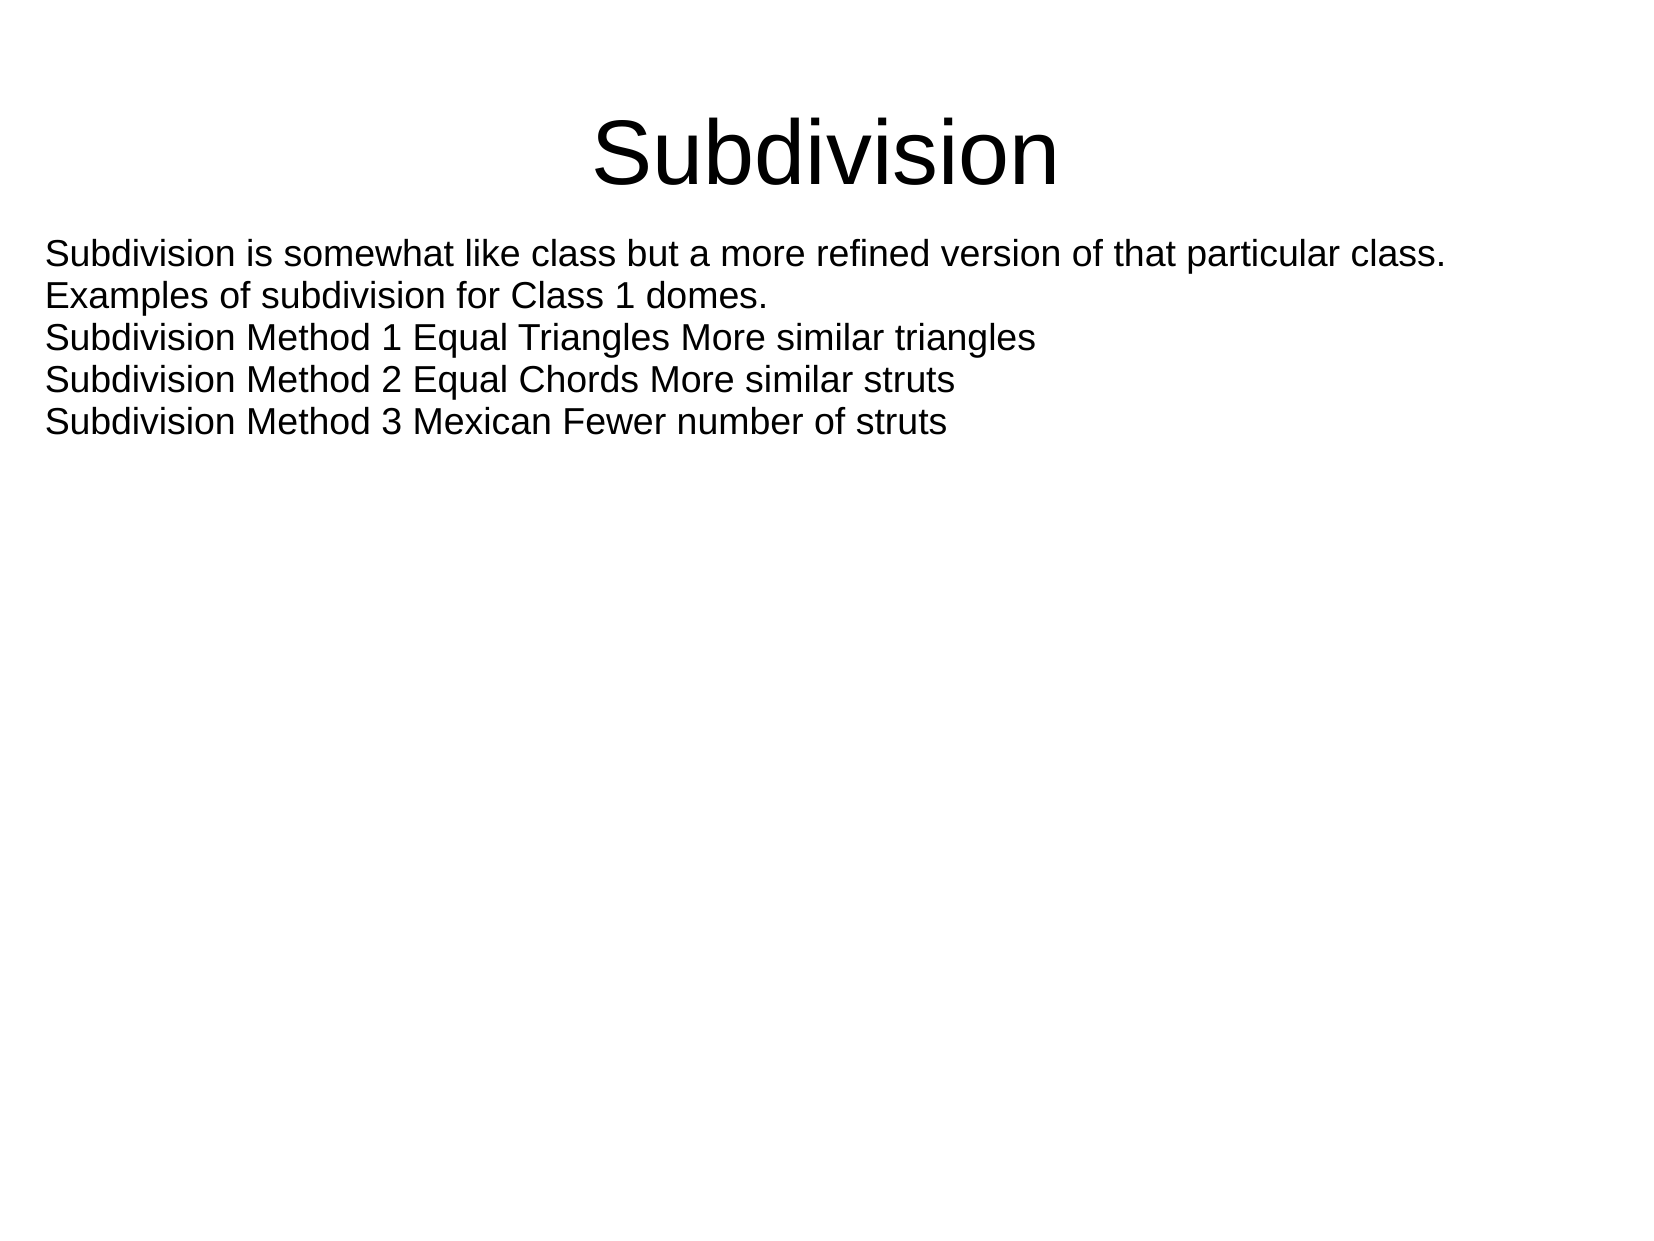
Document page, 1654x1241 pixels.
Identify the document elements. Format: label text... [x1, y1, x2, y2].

text_box Subdivision is somewhat like class but a more refined version of that particular class. Examples of subdivision for Class 1 domes. Subdivision Method 1 Equal Triangles More similar triangles Subdivision Method 2 Equal Chords More similar struts Subdivision Method 3 Mexican Fewer number of struts [30, 225, 1591, 535]
title Subdivision [82, 49, 1571, 225]
